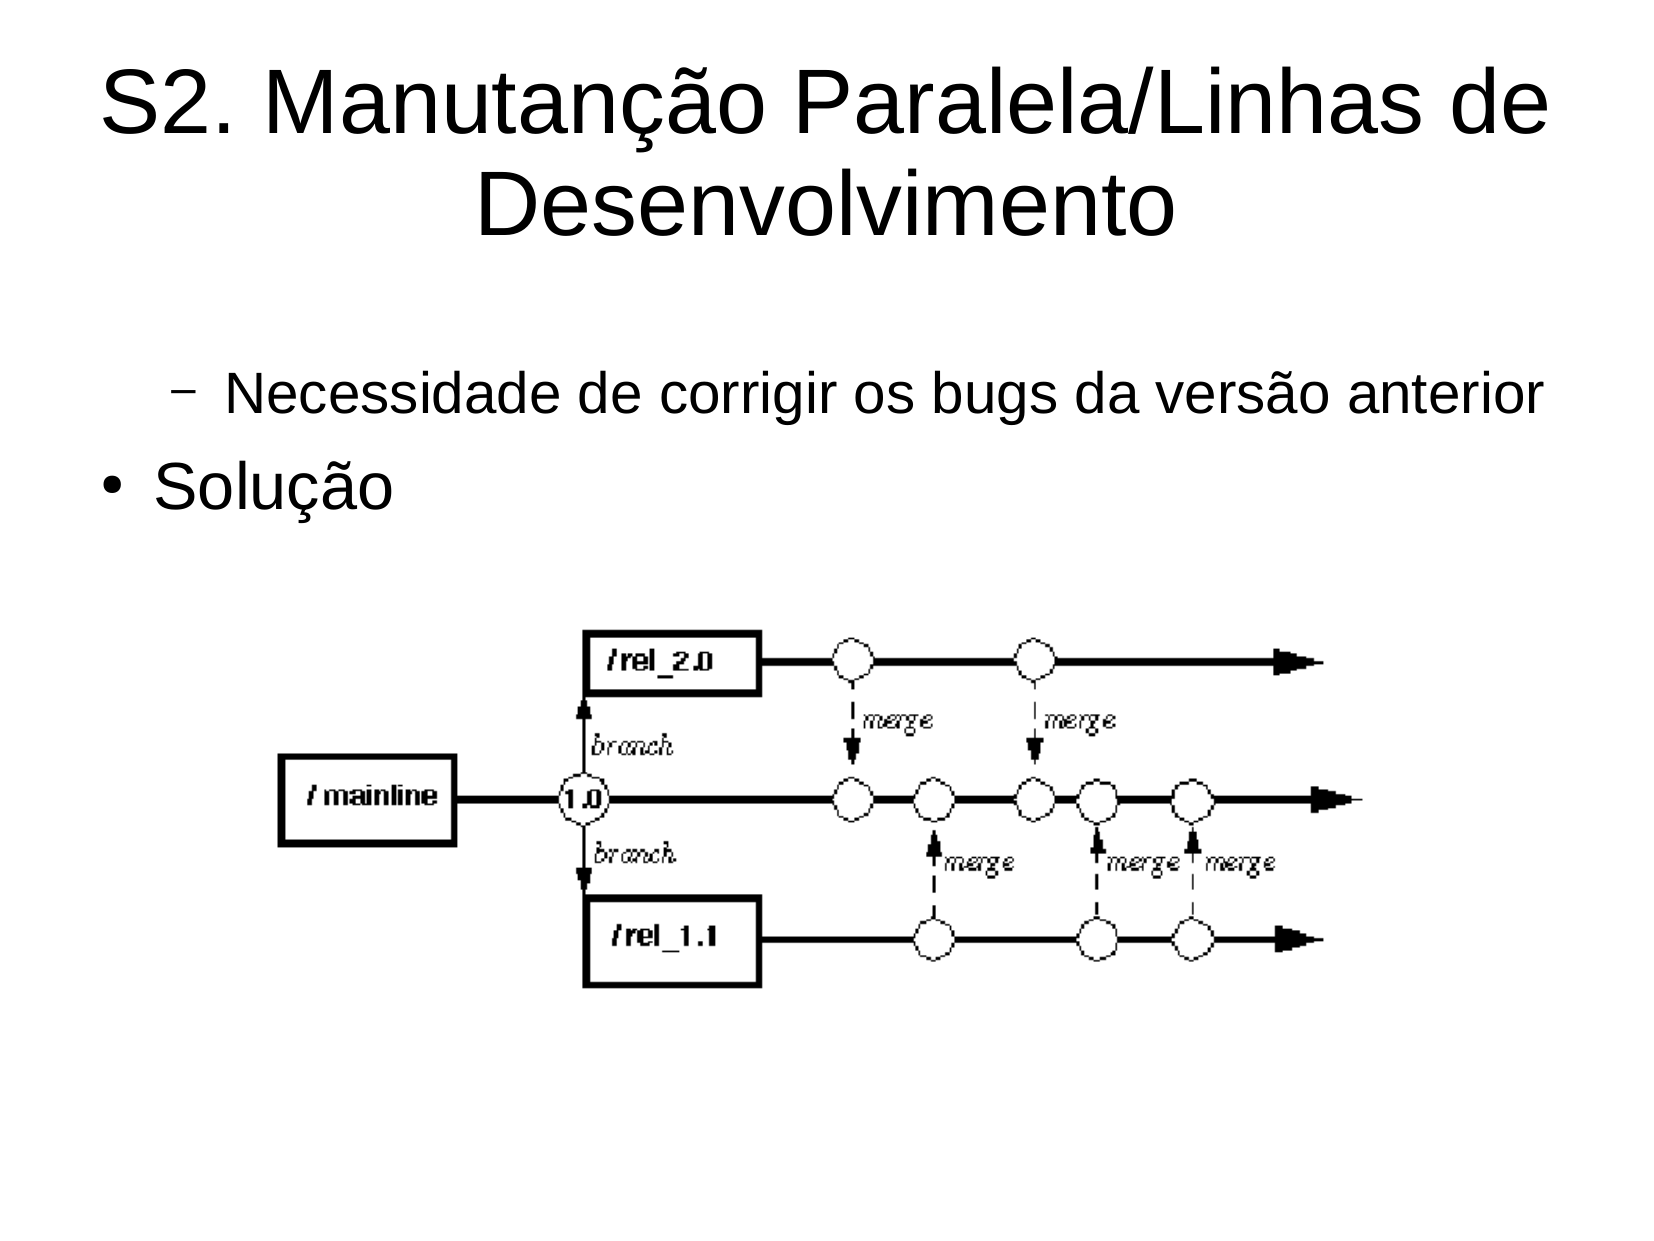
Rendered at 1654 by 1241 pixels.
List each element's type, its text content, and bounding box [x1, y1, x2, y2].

picture [245, 602, 1394, 1001]
list Necessidade de corrigir os bugs da versão anterior Solução [82, 271, 1571, 1111]
title S2. Manutanção Paralela/Linhas de Desenvolvimento [82, 49, 1571, 257]
